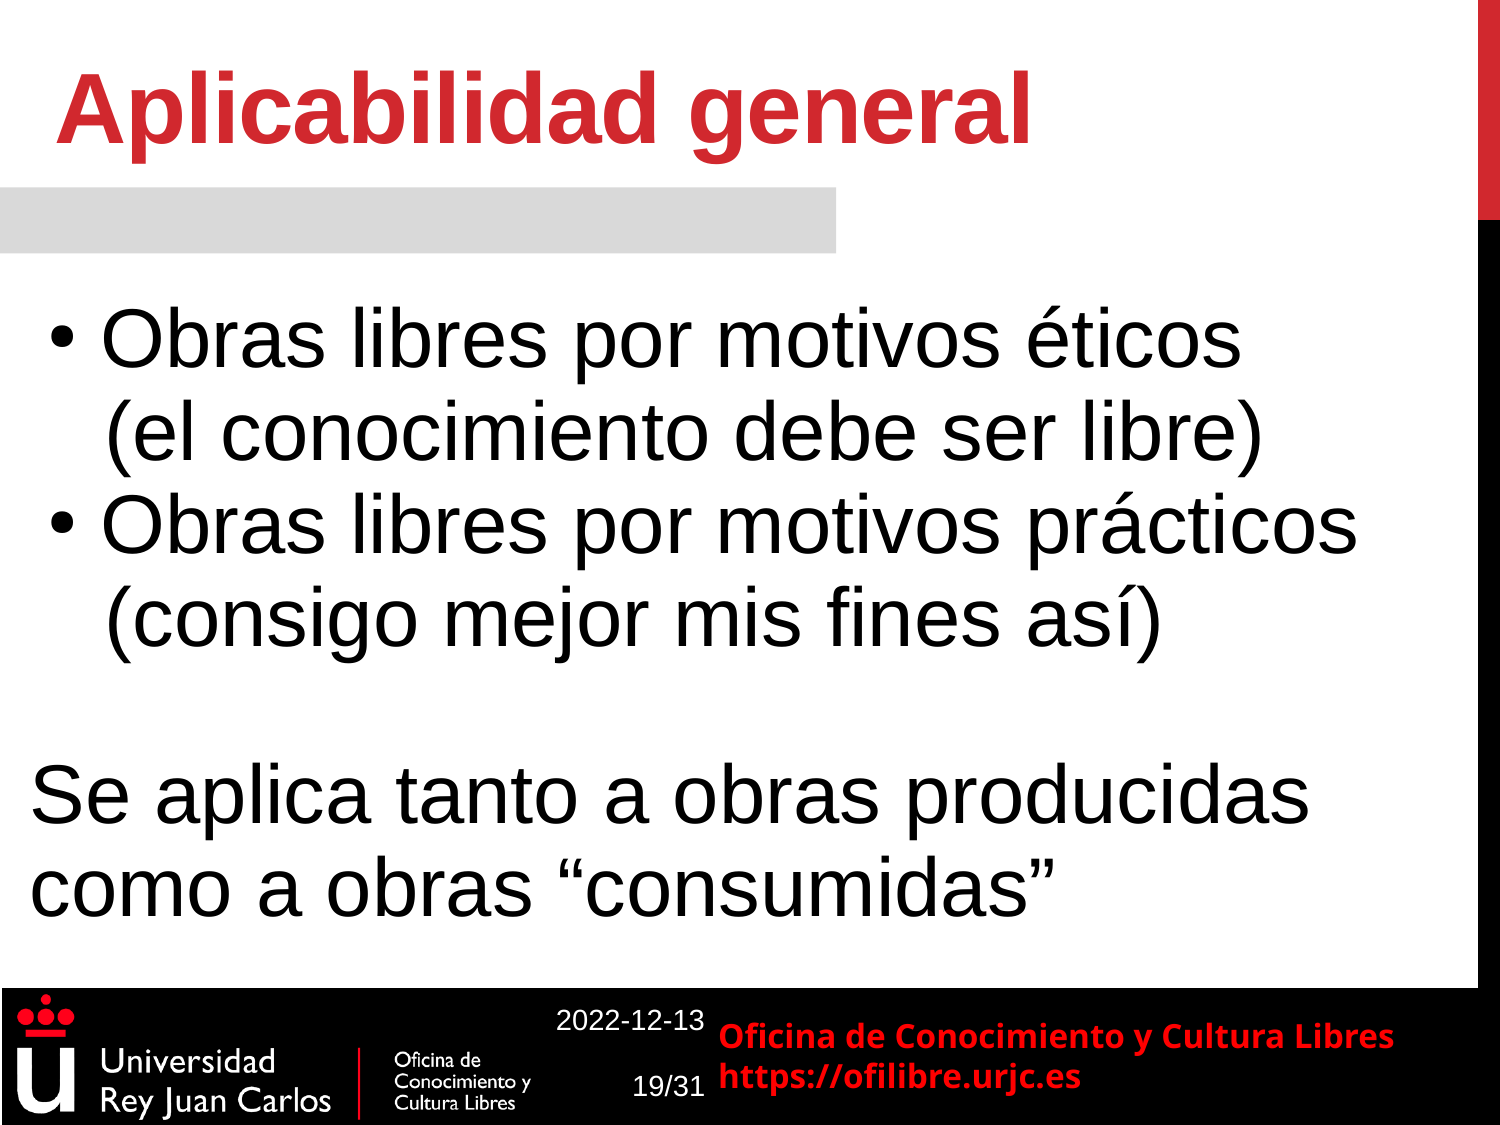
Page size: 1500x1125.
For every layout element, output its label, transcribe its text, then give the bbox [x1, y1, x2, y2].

picture [17, 994, 531, 1120]
text_box Aplicabilidad general [39, 24, 1366, 172]
title [75, 7, 1425, 196]
text_box Obras libres por motivos éticos (el conocimiento debe ser libre) Obras libres por motivos prácticos (consigo mejor mis fines así) Se aplica tanto a obras producidas como a obras “consumidas” [15, 285, 1426, 961]
